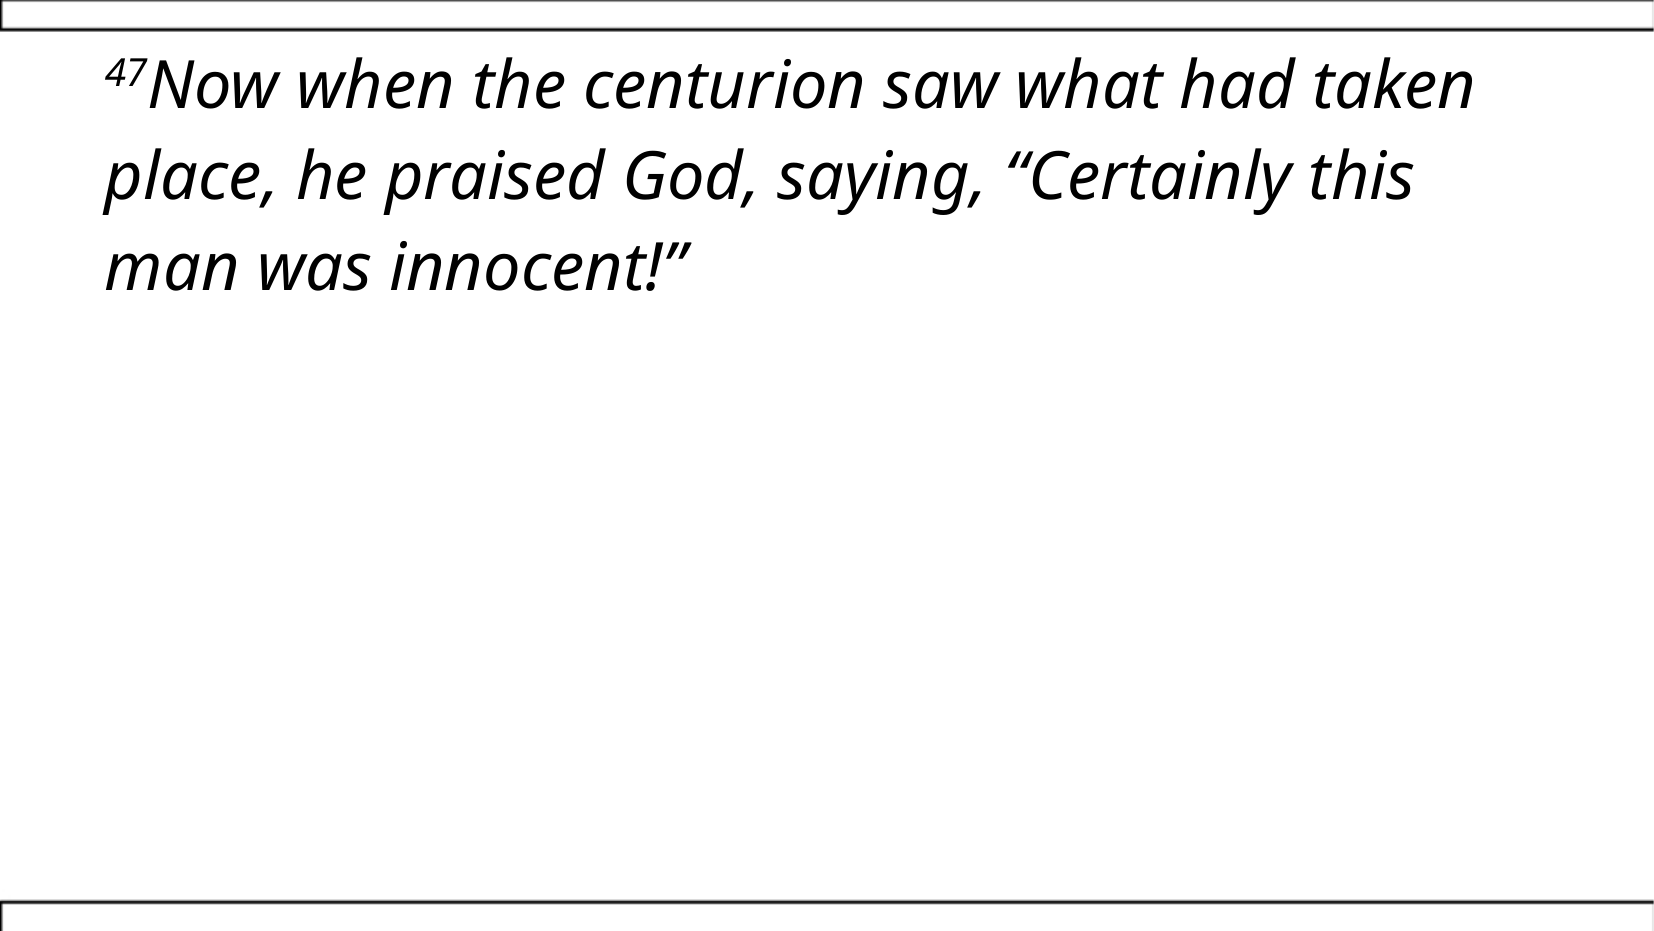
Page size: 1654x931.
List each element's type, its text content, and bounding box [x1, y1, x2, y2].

picture [0, 0, 1654, 931]
text_box 47Now when the centurion saw what had taken place, he praised God, saying, “Certainly this man was innocent!” [90, 30, 1576, 316]
